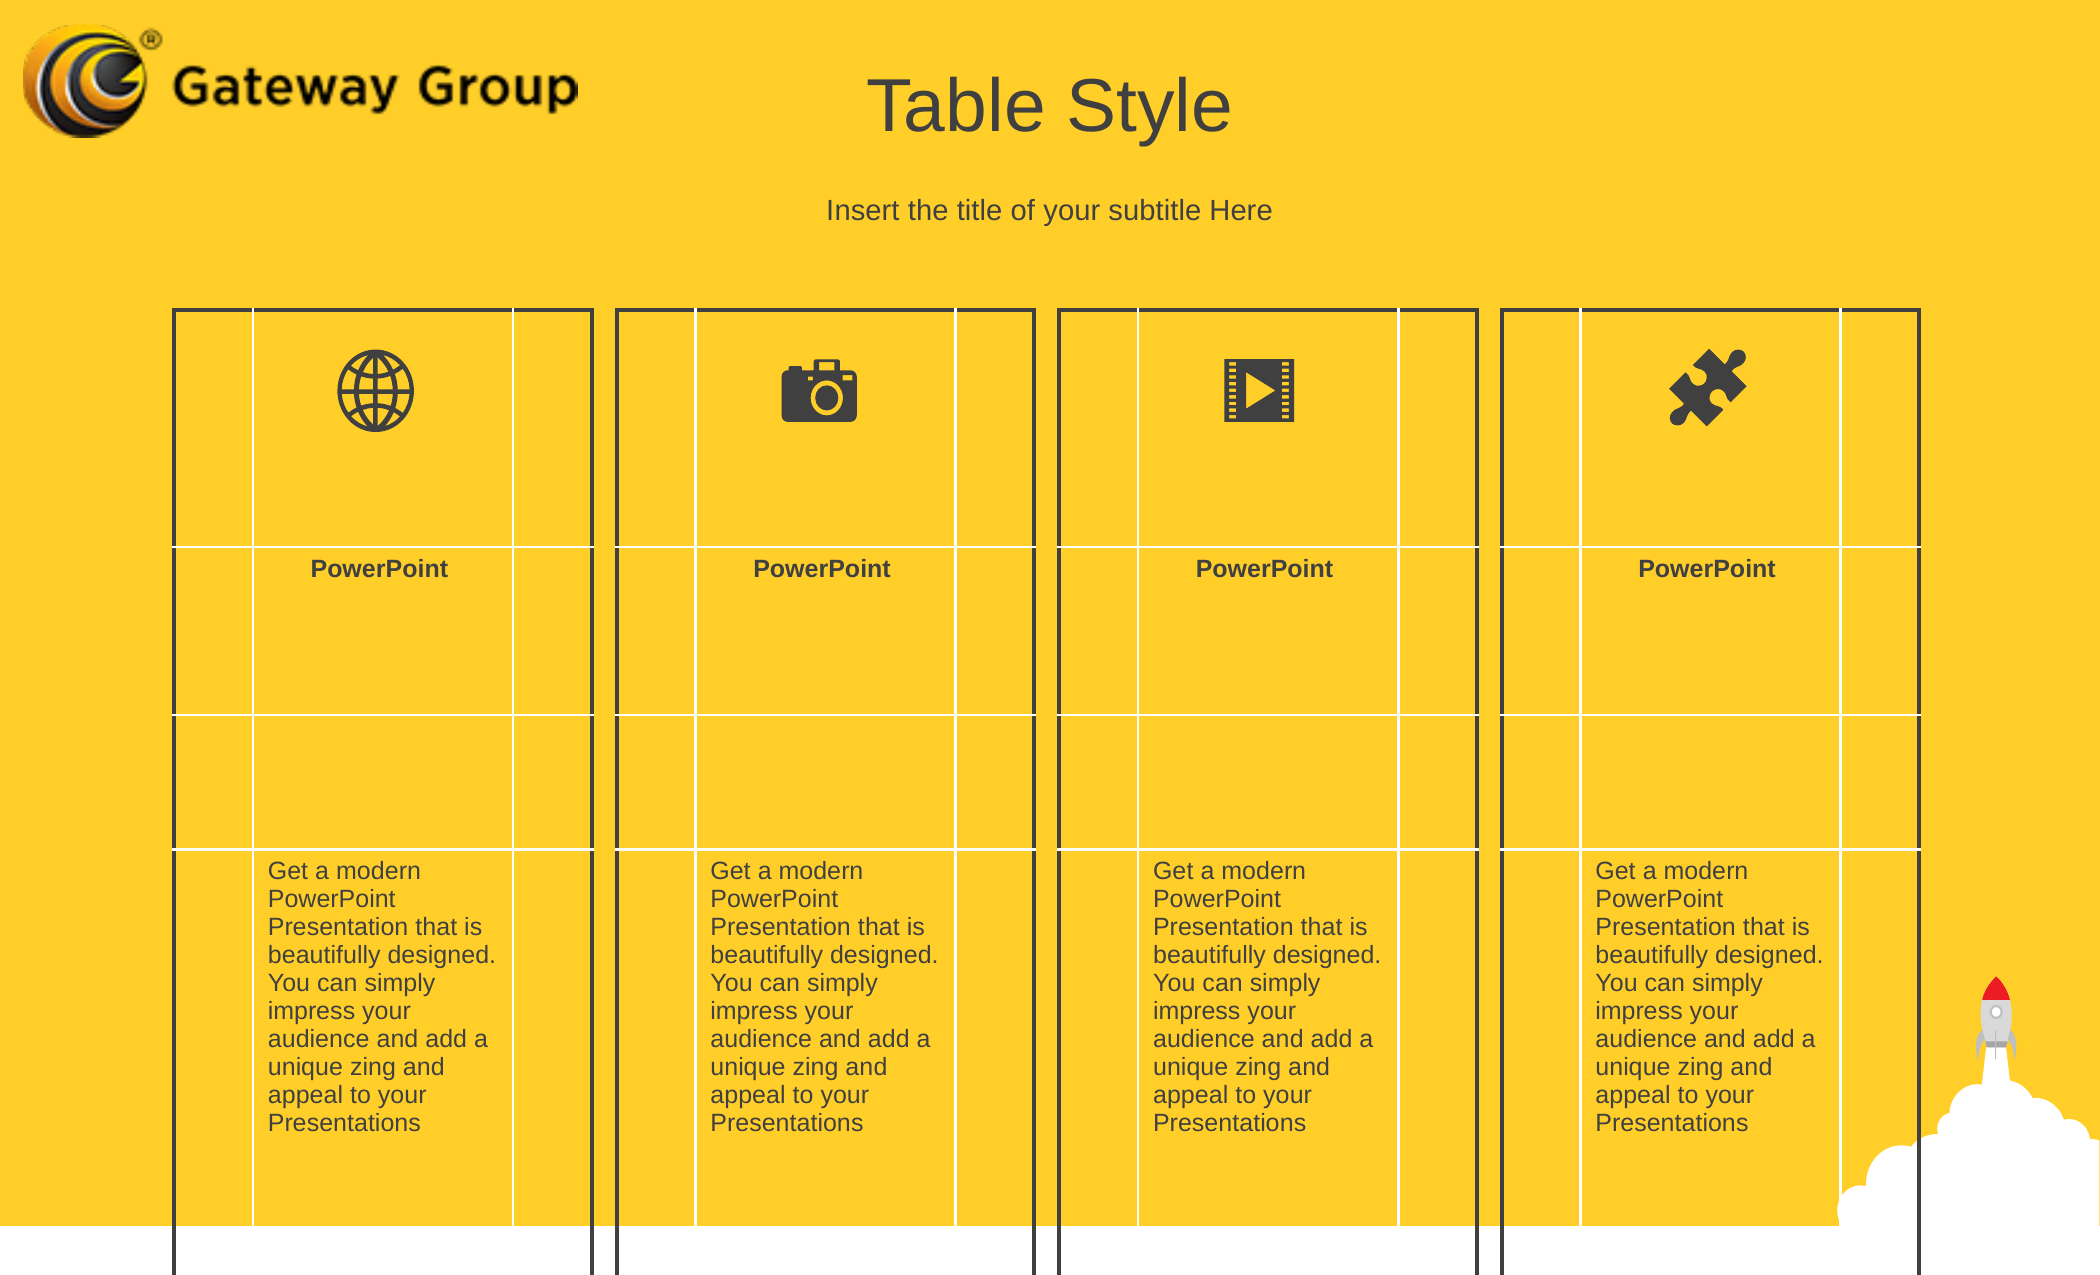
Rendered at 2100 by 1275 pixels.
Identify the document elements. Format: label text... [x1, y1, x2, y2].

table_cell [1400, 851, 1475, 1275]
table_cell [619, 548, 694, 714]
table_cell [957, 851, 1032, 1275]
table_cell [176, 851, 252, 1275]
table_cell [254, 716, 512, 848]
table_cell [1139, 716, 1397, 848]
table_header [1582, 312, 1839, 546]
text_box [781, 359, 857, 422]
table_header [1139, 312, 1397, 546]
table_cell PowerPoint [1582, 548, 1839, 714]
text_box [1224, 359, 1295, 422]
table_header [619, 312, 694, 546]
table_cell [514, 548, 590, 714]
table_cell [619, 716, 694, 848]
table_cell [697, 716, 954, 848]
table_cell [1842, 548, 1917, 714]
table_cell Get a modern PowerPoint Presentation that is beautifully designed. You can simply impress your audience and add a unique zing and appeal to your Presentations [1582, 851, 1839, 1275]
table_cell [514, 716, 590, 848]
table_cell [1504, 851, 1579, 1275]
table_cell Get a modern PowerPoint Presentation that is beautifully designed. You can simply impress your audience and add a unique zing and appeal to your Presentations [254, 851, 512, 1275]
picture [23, 24, 578, 138]
table_cell [514, 851, 590, 1275]
table_cell Get a modern PowerPoint Presentation that is beautifully designed. You can simply impress your audience and add a unique zing and appeal to your Presentations [1139, 851, 1397, 1275]
text_box Table Style [0, 30, 2100, 172]
table_cell [1400, 548, 1475, 714]
table_cell [957, 548, 1032, 714]
table_cell [176, 548, 252, 714]
table_cell [1842, 851, 1917, 1275]
table_cell PowerPoint [254, 548, 512, 714]
table_header [514, 312, 590, 546]
table_cell Get a modern PowerPoint Presentation that is beautifully designed. You can simply impress your audience and add a unique zing and appeal to your Presentations [697, 851, 954, 1275]
text_box [1669, 348, 1747, 427]
table_cell [1061, 716, 1137, 848]
text_box [337, 349, 414, 432]
table_cell PowerPoint [697, 548, 954, 714]
table_cell [1061, 851, 1137, 1275]
table_cell [1504, 716, 1579, 848]
table_cell [1842, 716, 1917, 848]
table_cell [1400, 716, 1475, 848]
table_header [1842, 312, 1917, 546]
table_cell [619, 851, 694, 1275]
table_cell [1504, 548, 1579, 714]
table_header [697, 312, 954, 546]
table_cell [176, 716, 252, 848]
table_header [176, 312, 252, 546]
table_cell [1582, 716, 1839, 848]
table_cell PowerPoint [1139, 548, 1397, 714]
table_header [254, 312, 512, 546]
text_box Insert the title of your subtitle Here [0, 172, 2100, 245]
table_cell [957, 716, 1032, 848]
table_header [957, 312, 1032, 546]
table_header [1061, 312, 1137, 546]
table_header [1400, 312, 1475, 546]
table_cell [1061, 548, 1137, 714]
table_header [1504, 312, 1579, 546]
